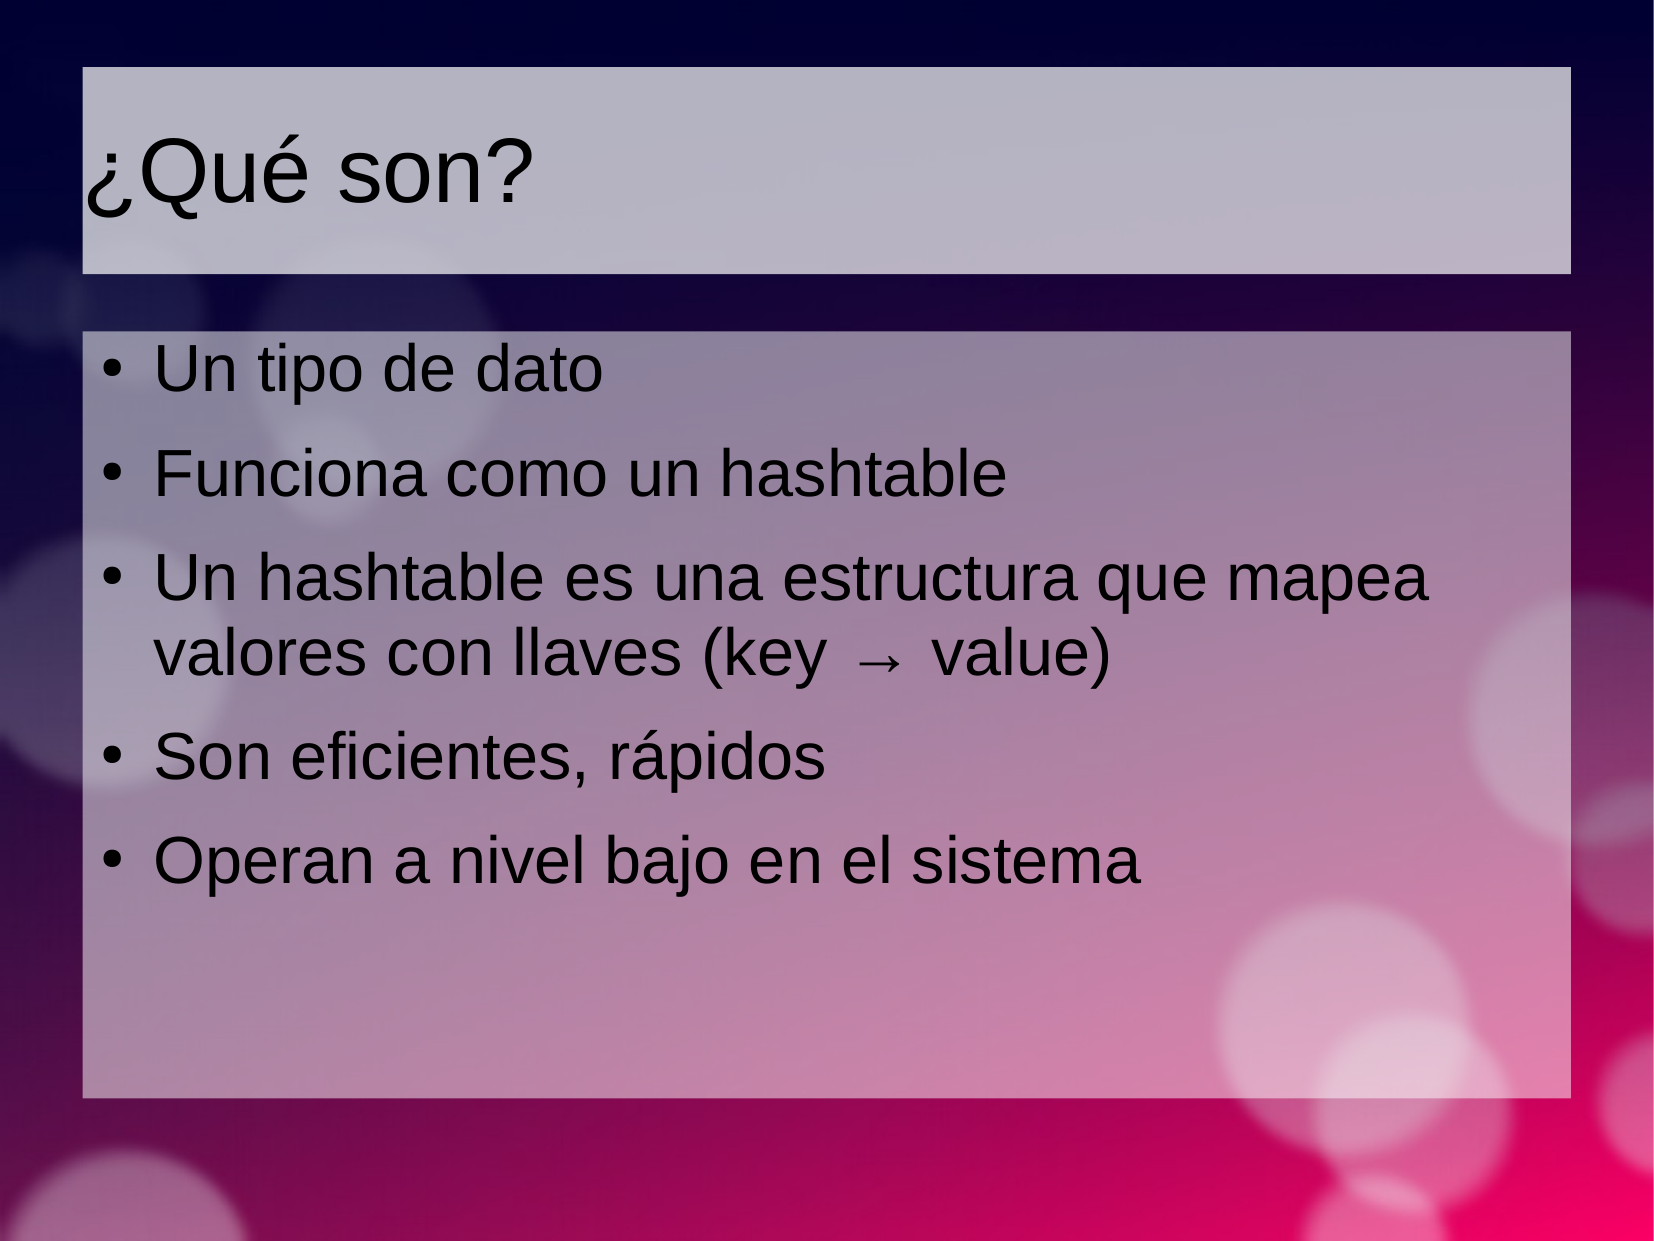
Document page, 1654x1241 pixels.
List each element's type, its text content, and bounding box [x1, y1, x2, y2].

title ¿Qué son? [82, 67, 1571, 275]
picture [0, 0, 1654, 1241]
list Un tipo de dato Funciona como un hashtable Un hashtable es una estructura que mapea valores con llaves (key → value) Son eficientes, rápidos Operan a nivel bajo en el sistema [82, 331, 1571, 1099]
